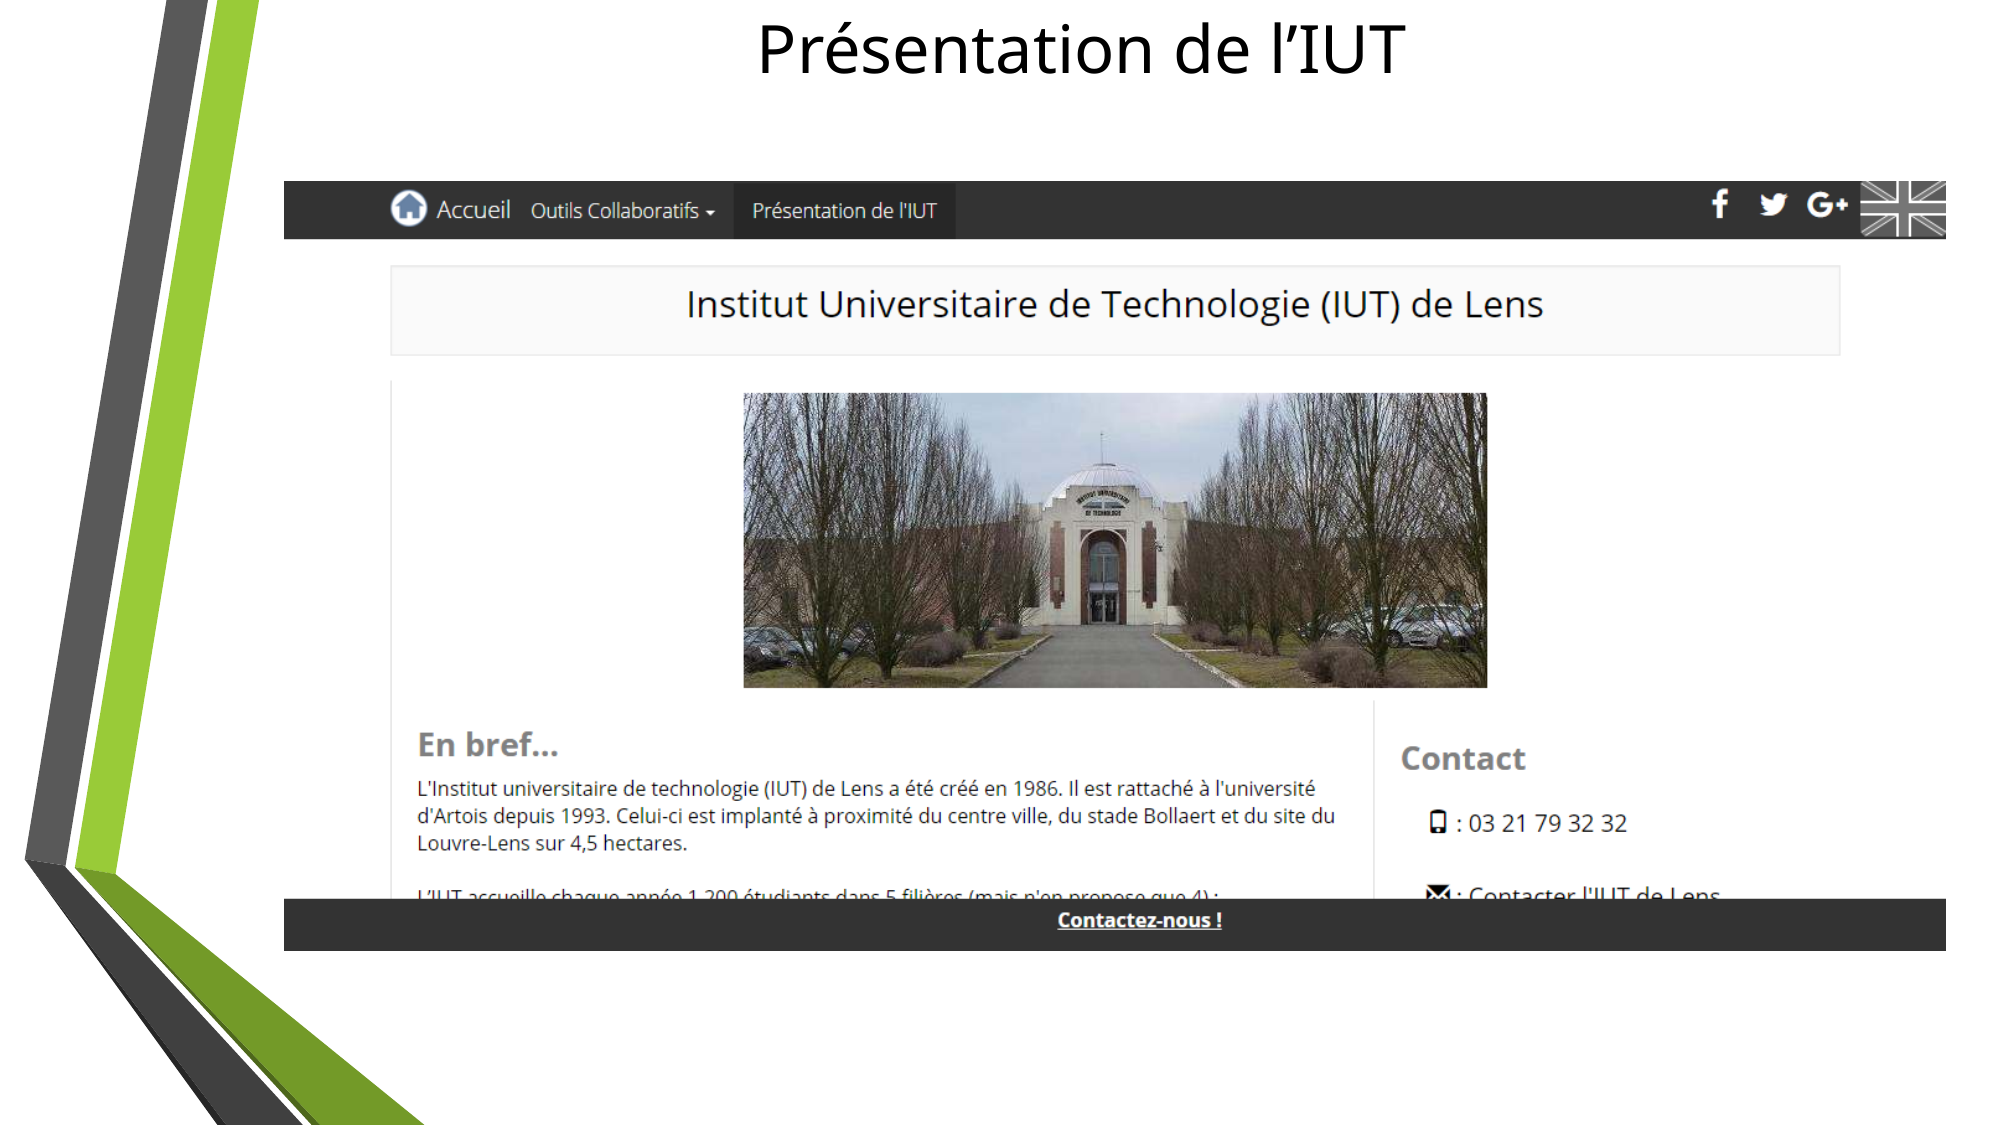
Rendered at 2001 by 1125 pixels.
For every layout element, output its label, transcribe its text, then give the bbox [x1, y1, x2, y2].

title Présentation de l’IUT [260, 0, 1904, 182]
picture [284, 181, 1946, 951]
